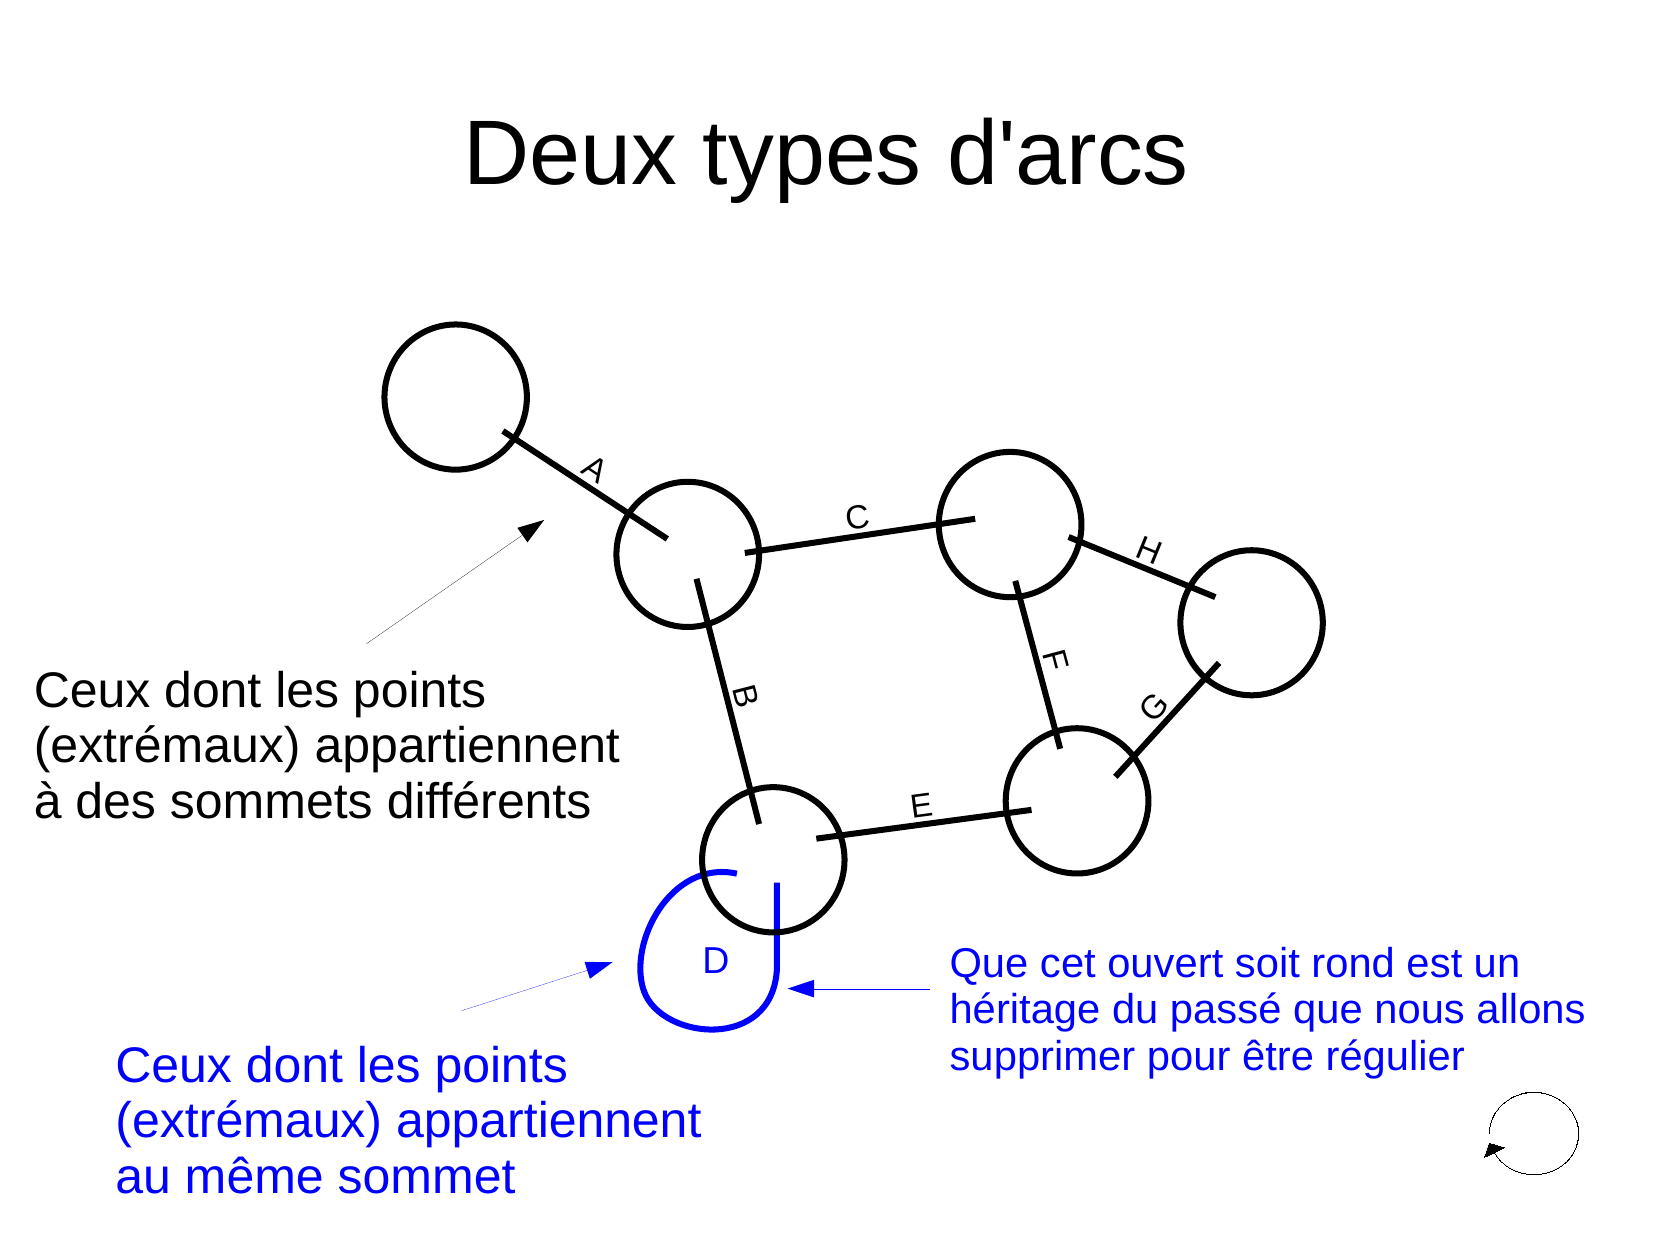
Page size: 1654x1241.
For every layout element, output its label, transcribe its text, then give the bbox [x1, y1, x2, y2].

text_box D [687, 932, 812, 1060]
text_box Ceux dont les points (extrémaux) appartiennent au même sommet [100, 1029, 745, 1212]
text_box [1484, 1092, 1579, 1175]
text_box Ceux dont les points (extrémaux) appartiennent à des sommets différents [18, 654, 663, 837]
title Deux types d'arcs [82, 49, 1571, 257]
text_box Que cet ouvert soit rond est un héritage du passé que nous allons supprimer pour être régulier [934, 932, 1638, 1087]
